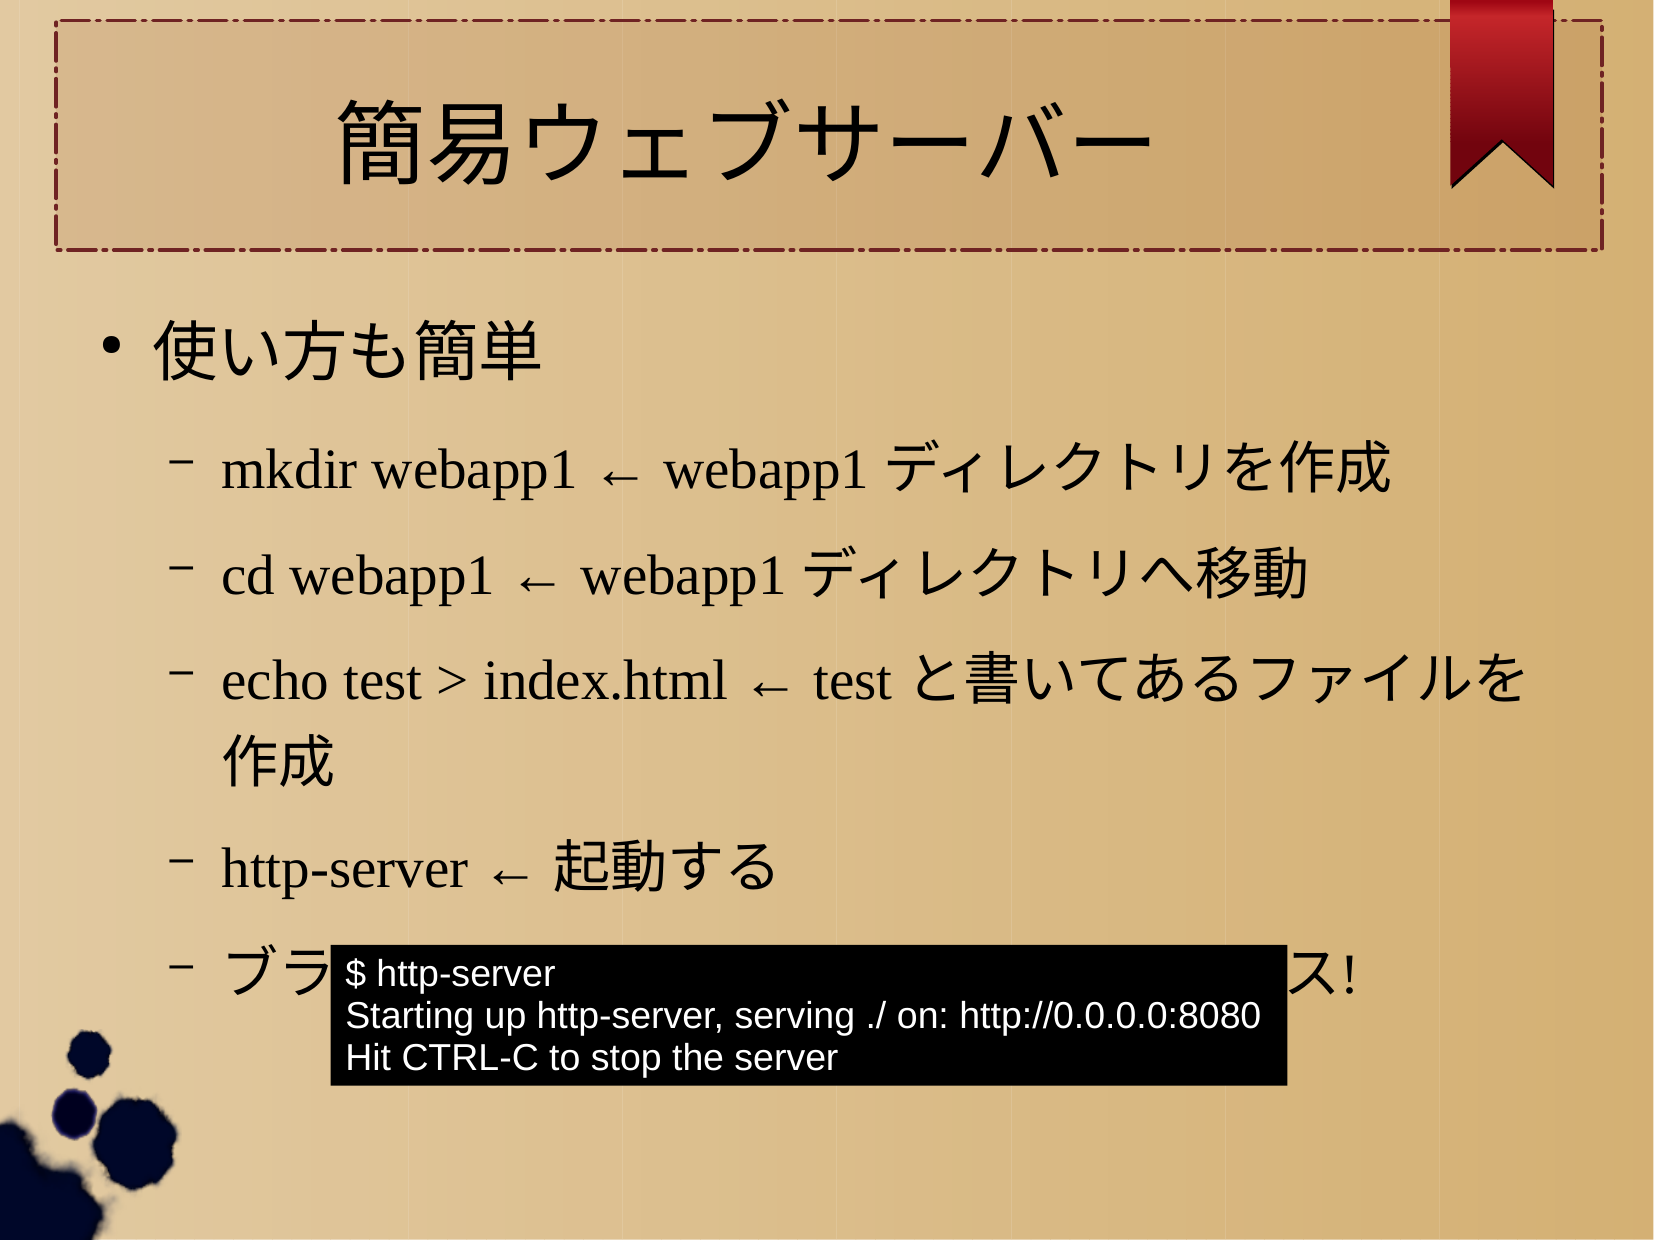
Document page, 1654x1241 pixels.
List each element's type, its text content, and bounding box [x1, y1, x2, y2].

list 使い方も簡単 mkdir webapp1 ← webapp1 ディレクトリを作成 cd webapp1 ← webapp1 ディレクトリへ移動 echo test > index.html ← test と書いてあるファイルを作成 http-server ← 起動する ブラウザーで http://localhost:8080 にアクセス! [82, 299, 1571, 1019]
text_box $ http-server Starting up http-server, serving ./ on: http://0.0.0.0:8080 Hit CTRL-C to stop the server [330, 944, 1288, 1086]
title 簡易ウェブサーバー [82, 47, 1412, 229]
